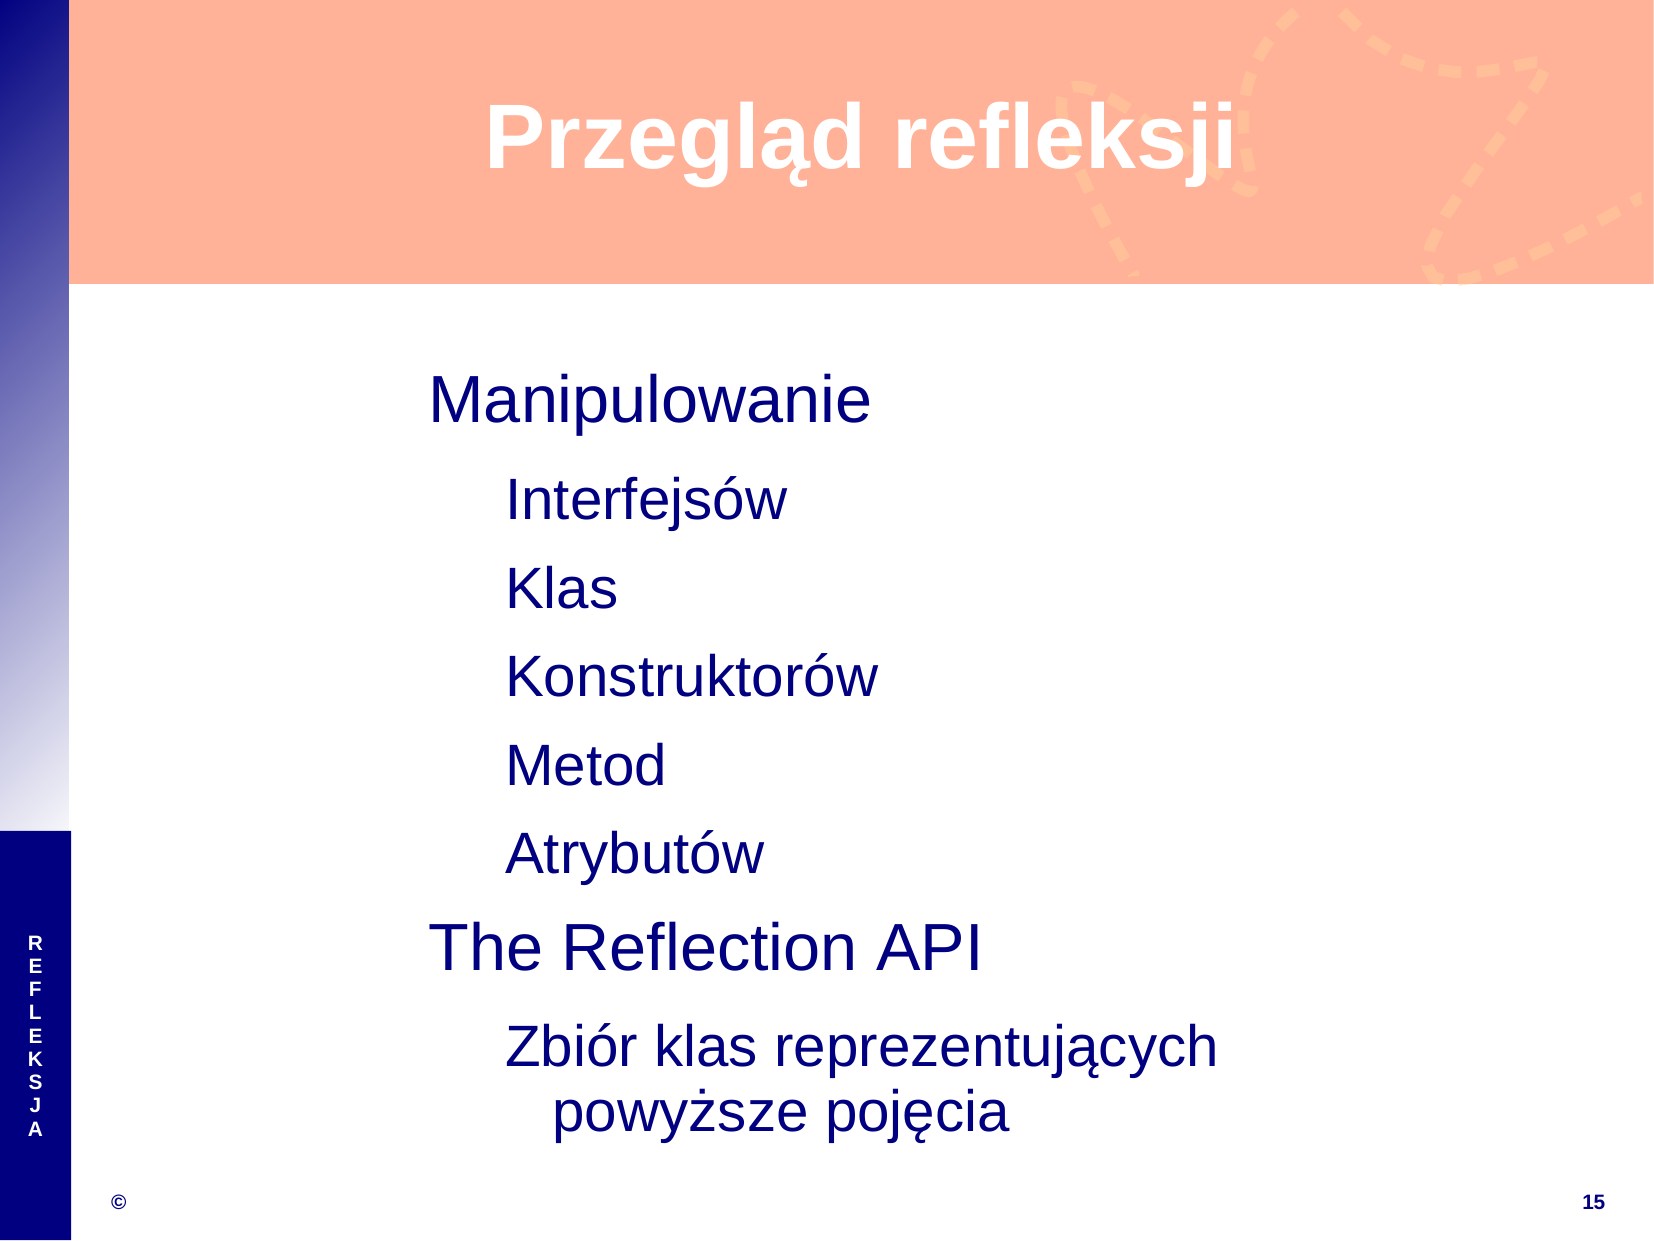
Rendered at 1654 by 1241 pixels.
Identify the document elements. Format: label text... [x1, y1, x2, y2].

list Manipulowanie Interfejsów Klas Konstruktorów Metod Atrybutów The Reflection API Zbiór klas reprezentujących powyższe pojęcia [434, 362, 1291, 1145]
text_box R E F L E K S J A [0, 830, 71, 1241]
title Przegląd refleksji [70, 33, 1654, 241]
